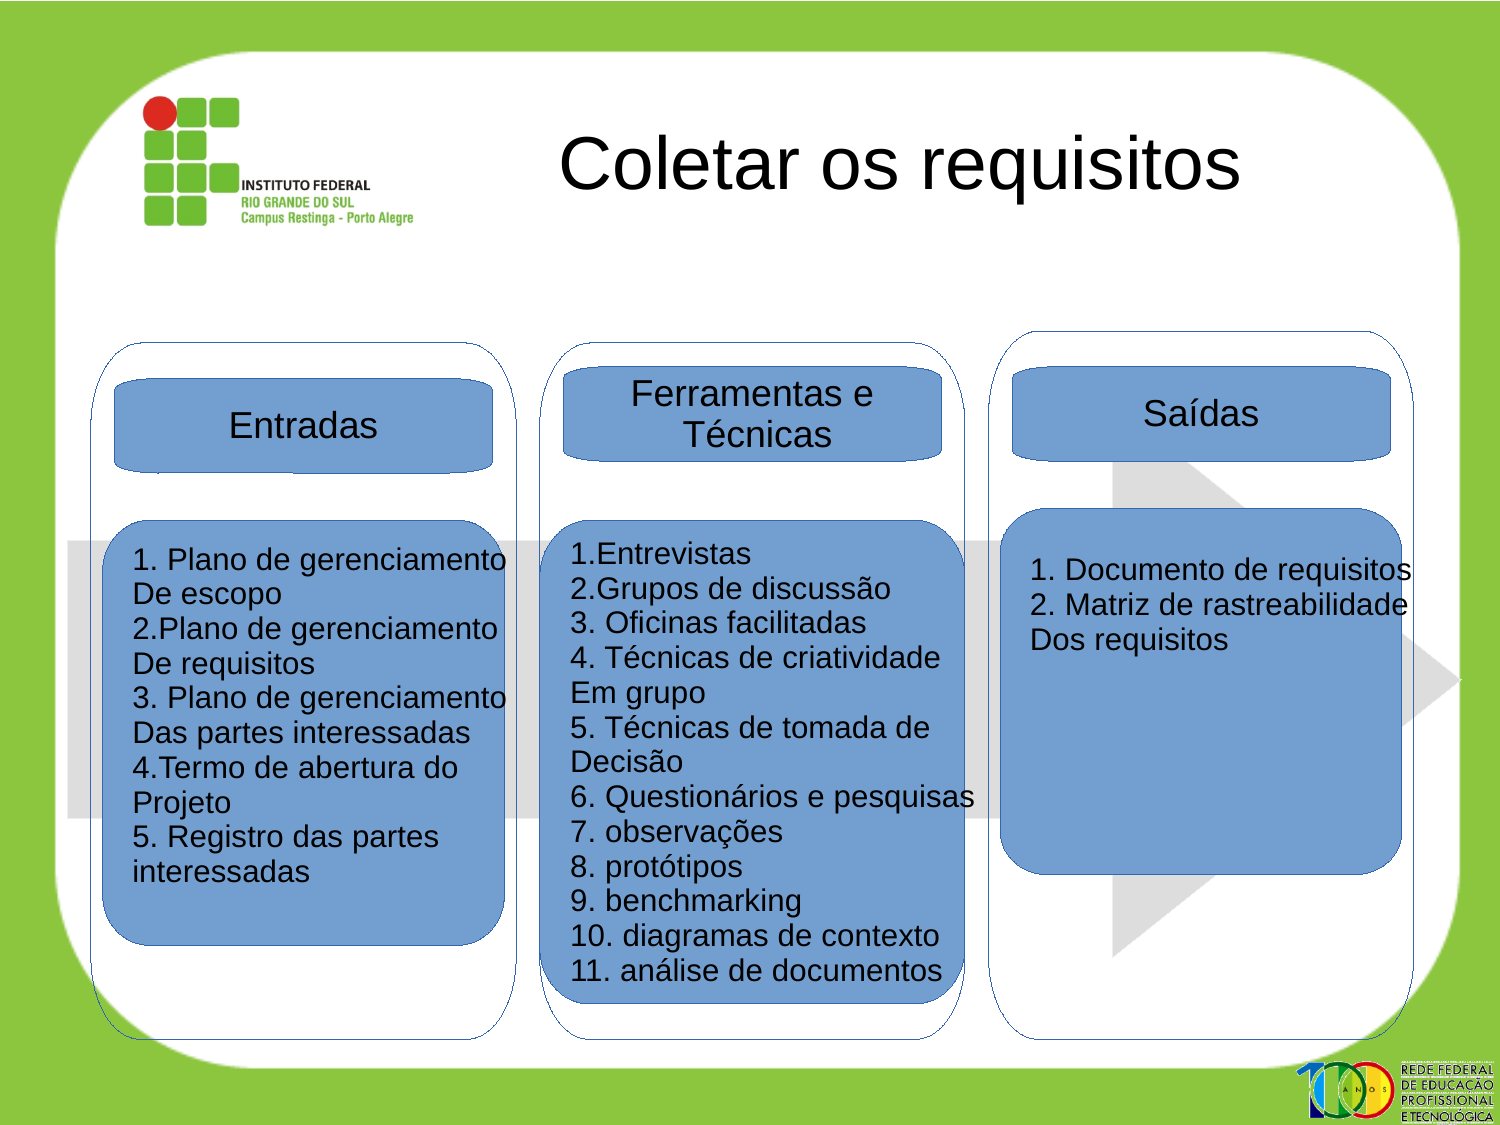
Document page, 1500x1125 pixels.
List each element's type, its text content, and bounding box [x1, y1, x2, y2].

text_box [989, 540, 1001, 819]
text_box [496, 540, 516, 819]
text_box [67, 540, 90, 819]
text_box [965, 540, 988, 819]
text_box Saídas [1012, 366, 1391, 462]
text_box [540, 540, 551, 564]
text_box 1.Entrevistas 2.Grupos de discussão 3. Oficinas facilitadas 4. Técnicas de criatividade Em grupo 5. Técnicas de tomada de Decisão 6. Questionários e pesquisas 7. observações 8. protótipos 9. benchmarking 10. diagramas de contexto 11. análise de documentos [539, 520, 965, 1004]
text_box [517, 540, 539, 819]
text_box Entradas [114, 378, 493, 474]
picture [0, 1, 1500, 1125]
text_box [91, 540, 111, 819]
text_box 1. Plano de gerenciamento De escopo 2.Plano de gerenciamento De requisitos 3. Plano de gerenciamento Das partes interessadas 4.Termo de abertura do Projeto 5. Registro das partes interessadas [102, 520, 505, 946]
text_box [1414, 642, 1462, 718]
text_box 1. Documento de requisitos 2. Matriz de rastreabilidade Dos requisitos [1000, 508, 1402, 875]
title Coletar os requisitos [507, 60, 1500, 213]
text_box [954, 540, 964, 561]
text_box [1402, 632, 1413, 727]
text_box Termo de Abertura do Projeto [992, 563, 1000, 713]
text_box [1112, 875, 1216, 958]
text_box [1112, 462, 1246, 508]
text_box Ferramentas e Técnicas [563, 366, 942, 462]
